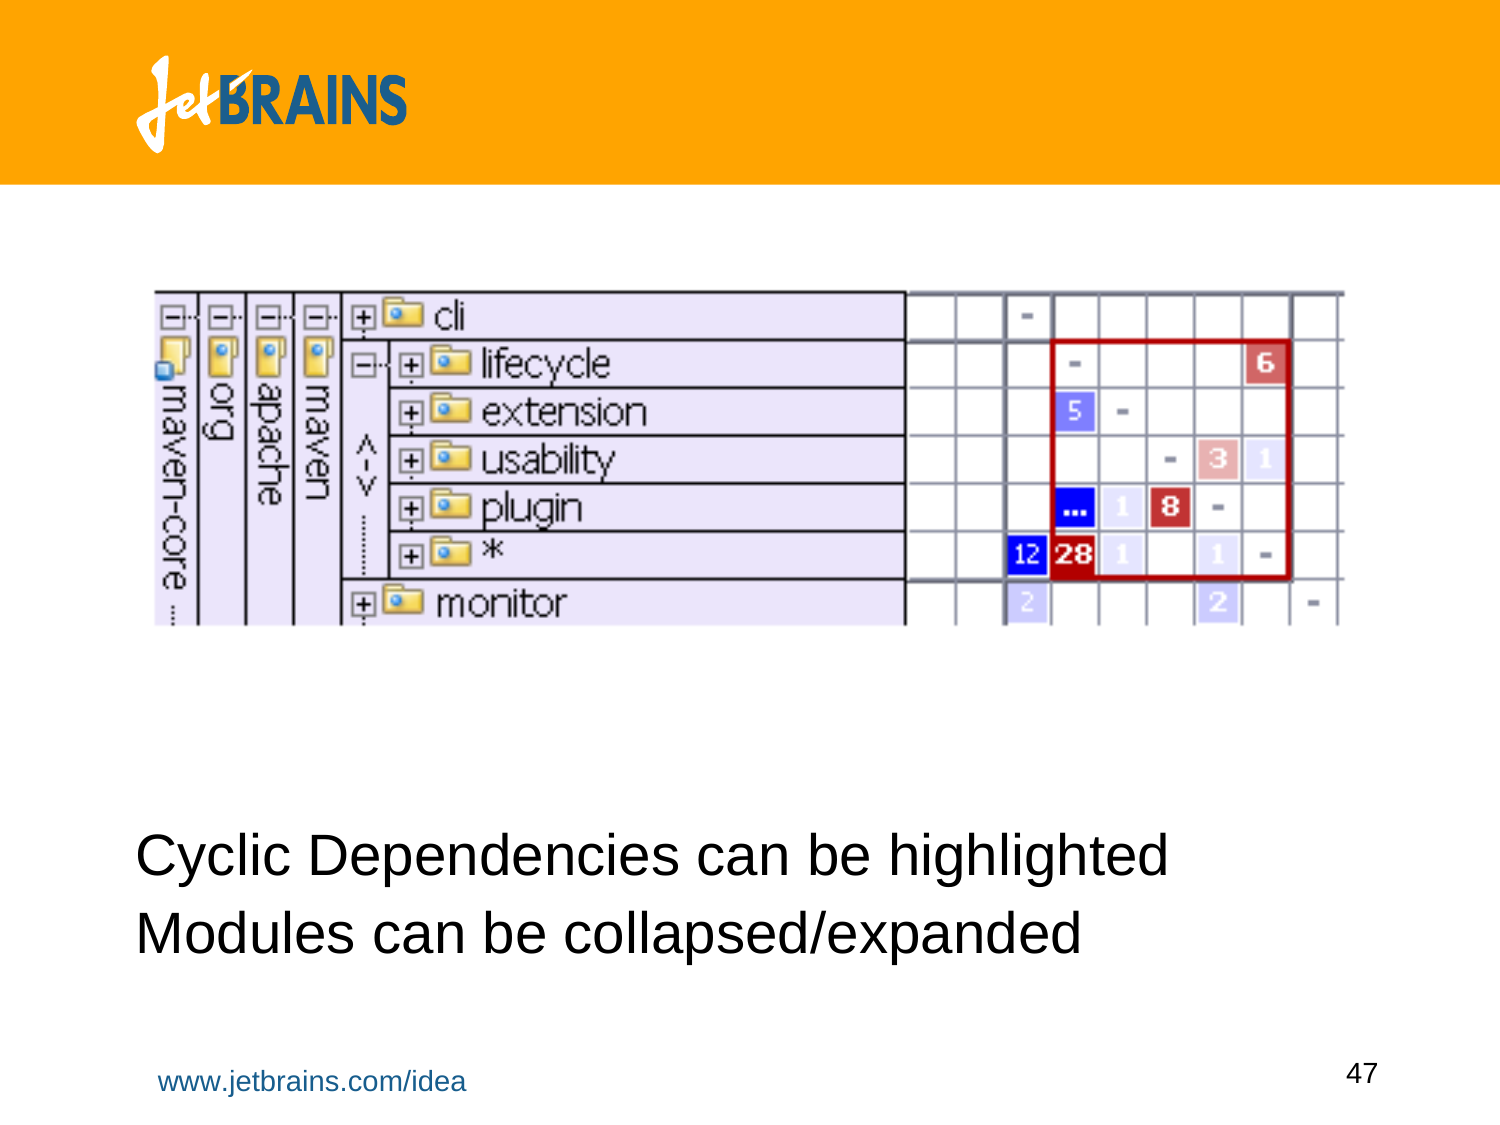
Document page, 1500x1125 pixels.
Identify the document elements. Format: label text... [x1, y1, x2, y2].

subtitle Cyclic Dependencies can be highlighted Modules can be collapsed/expanded [135, 825, 1377, 1124]
picture [150, 286, 1351, 632]
